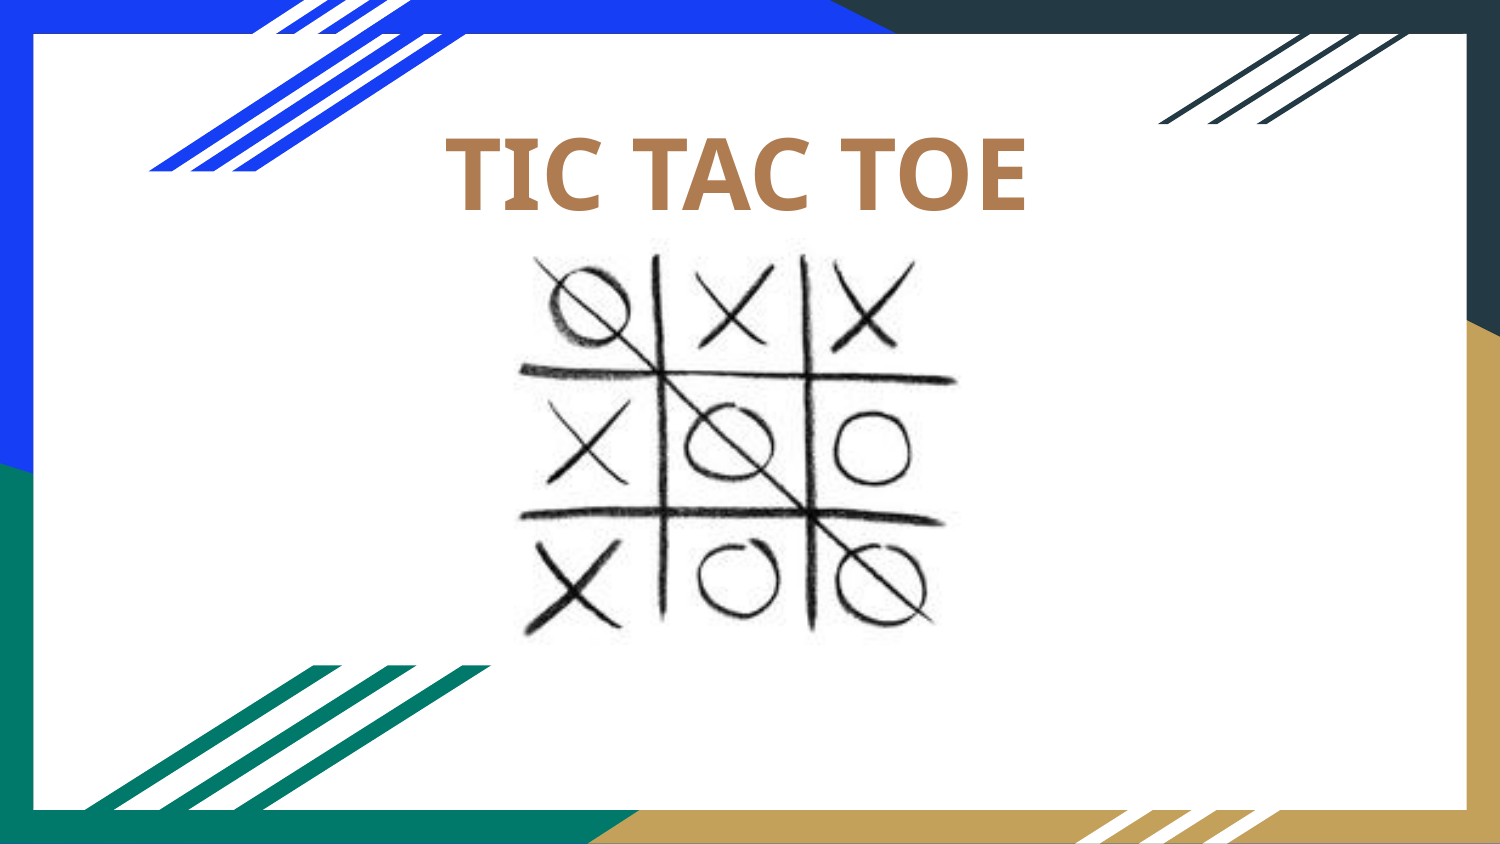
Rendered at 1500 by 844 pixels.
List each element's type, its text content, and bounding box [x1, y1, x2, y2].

title TIC TAC TOE [298, 51, 1178, 290]
picture [495, 238, 981, 653]
